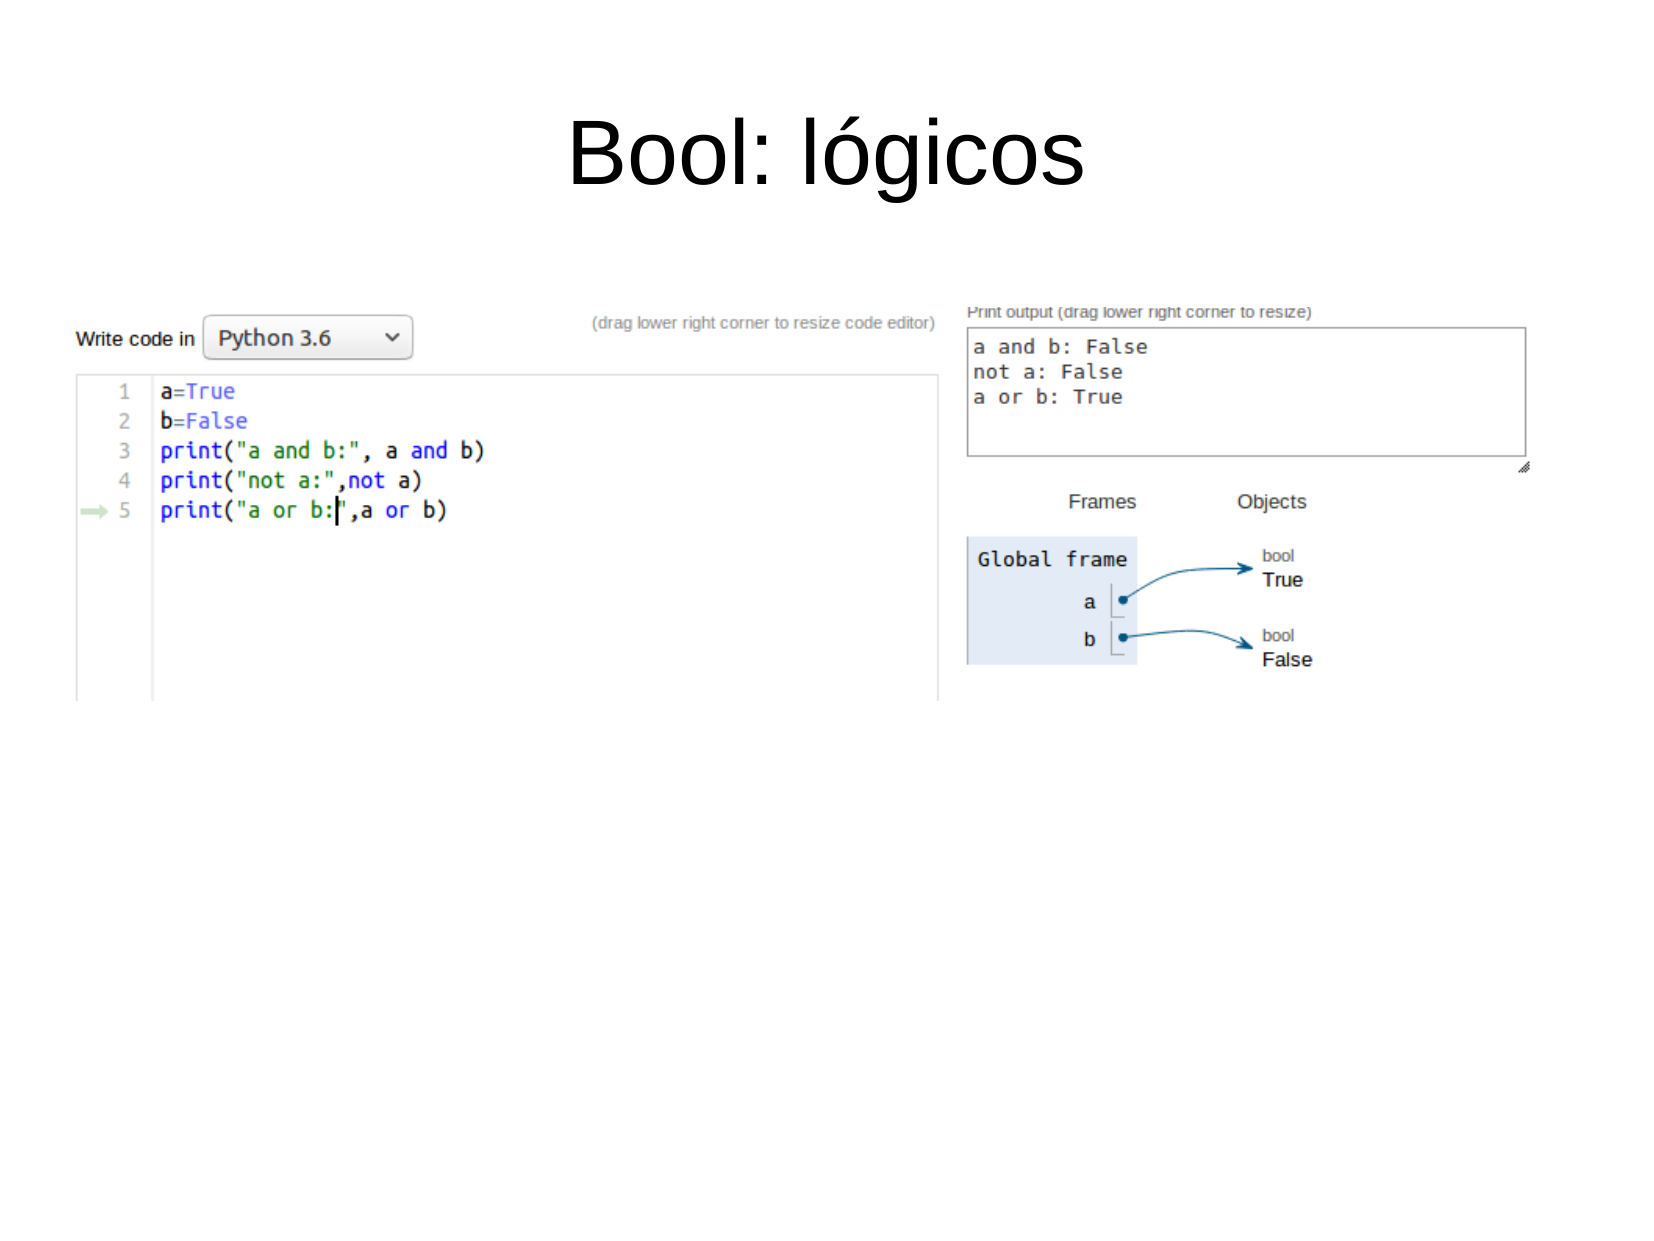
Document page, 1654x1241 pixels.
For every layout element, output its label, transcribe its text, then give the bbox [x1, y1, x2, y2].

title Bool: lógicos [82, 49, 1571, 257]
picture [59, 307, 1572, 701]
